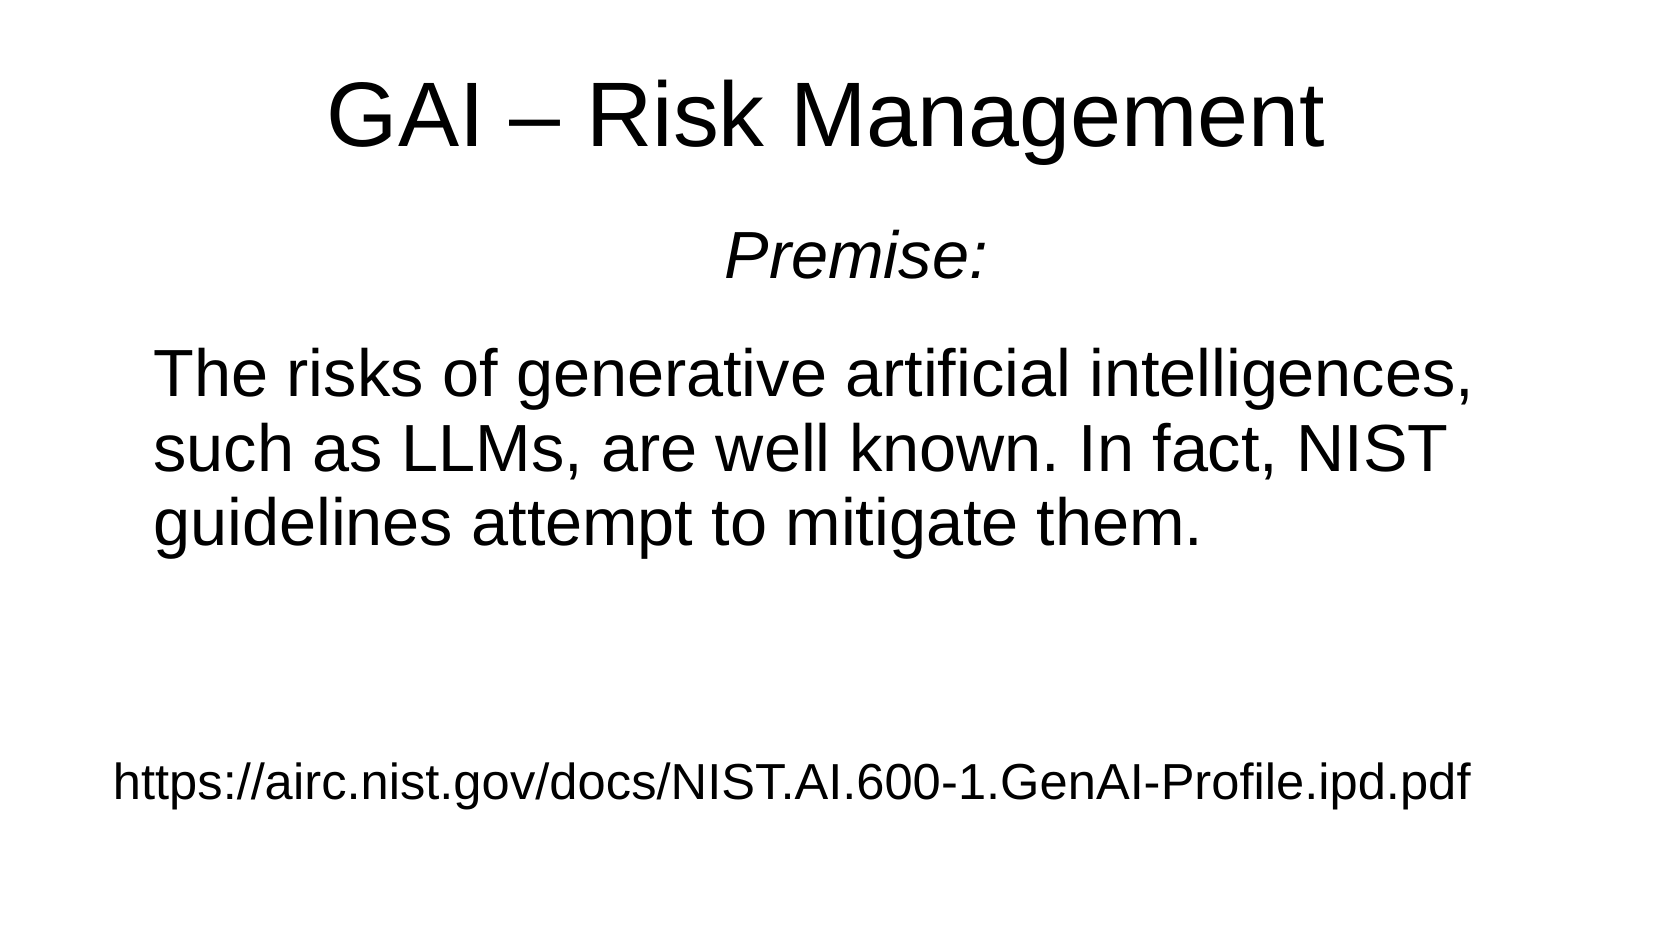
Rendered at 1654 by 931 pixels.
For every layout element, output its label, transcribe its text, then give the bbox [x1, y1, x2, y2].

list The risks of generative artificial intelligences, such as LLMs, are well known. In fact, NIST guidelines attempt to mitigate them. [82, 335, 1571, 591]
list https://airc.nist.gov/docs/NIST.AI.600-1.GenAI-Profile.ipd.pdf [59, 753, 1548, 843]
list Premise: [76, 217, 1565, 325]
title GAI – Risk Management [82, 37, 1571, 193]
